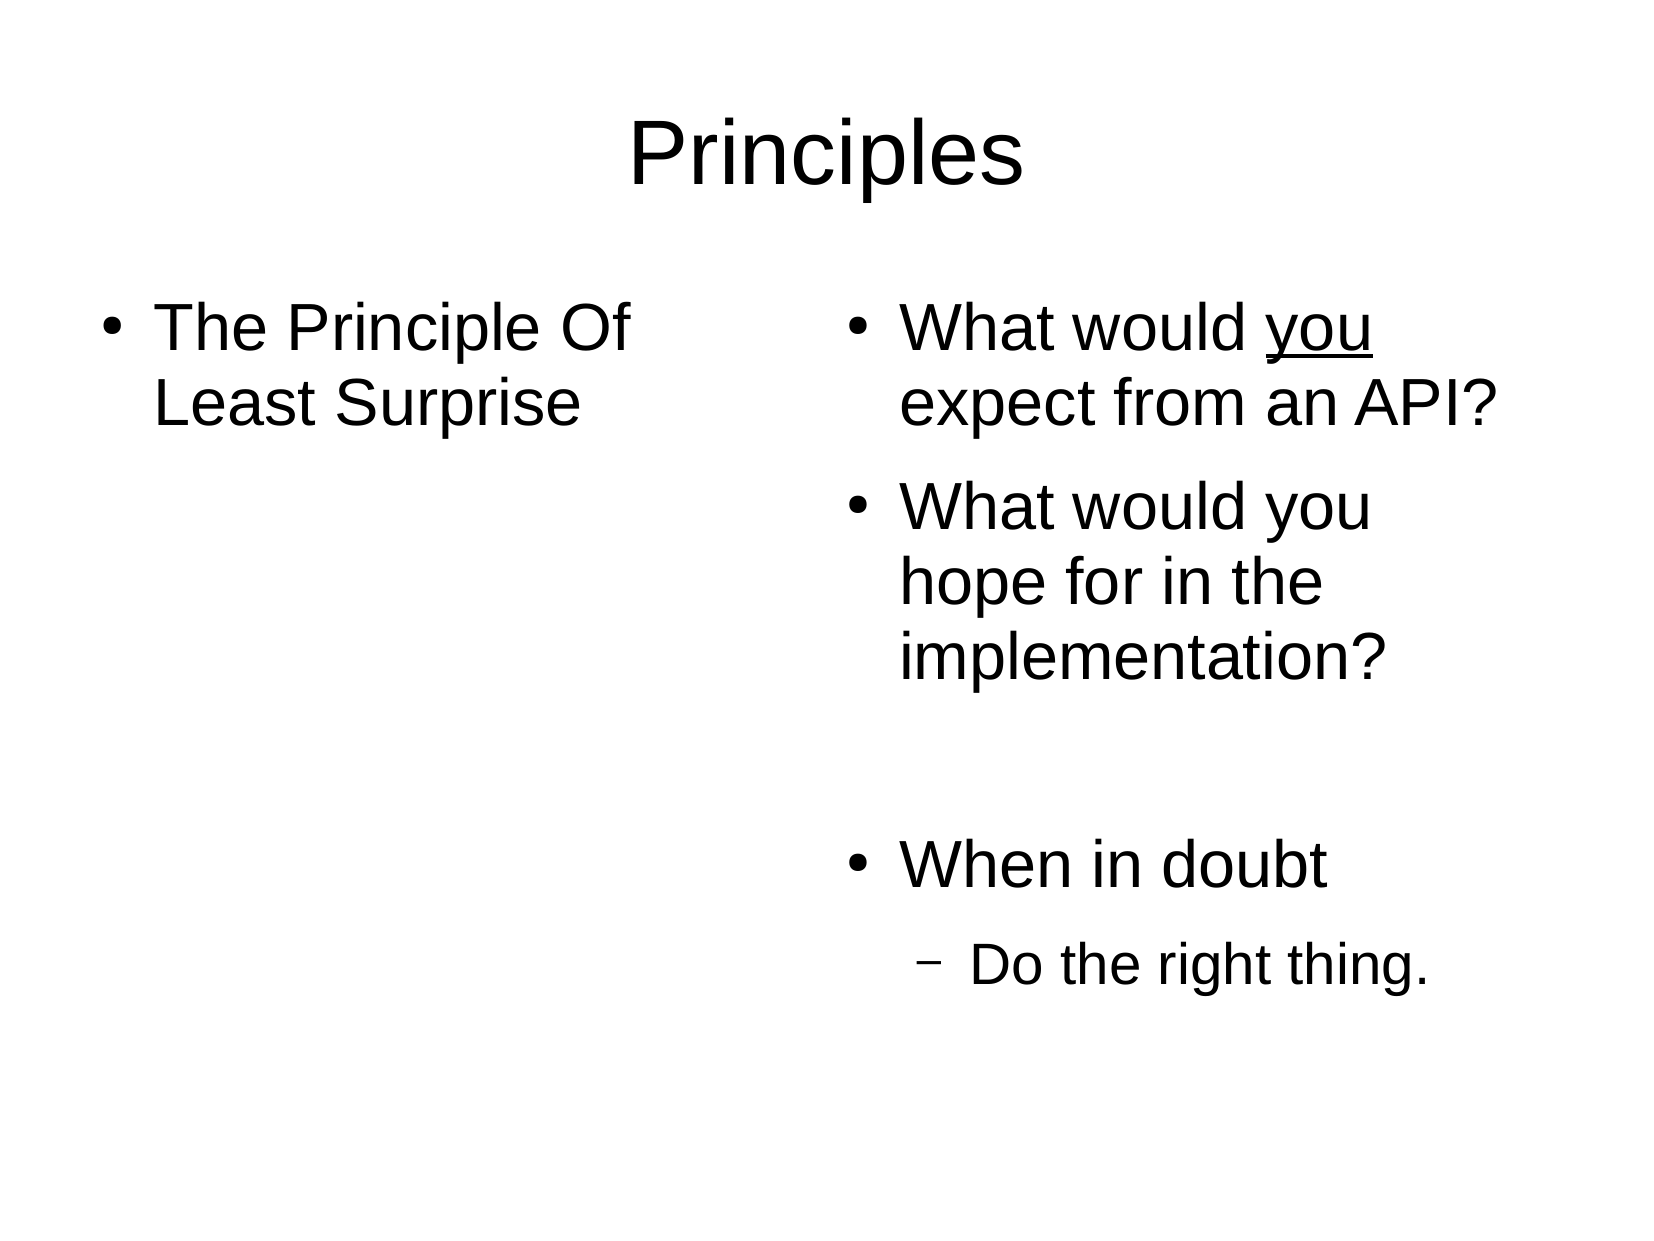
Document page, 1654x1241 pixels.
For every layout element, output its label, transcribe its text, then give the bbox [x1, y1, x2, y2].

list What would you expect from an API? What would you hope for in the implementation? When in doubt Do the right thing. [828, 290, 1539, 1010]
list The Principle Of Least Surprise [82, 290, 793, 1010]
title Principles [82, 49, 1571, 257]
